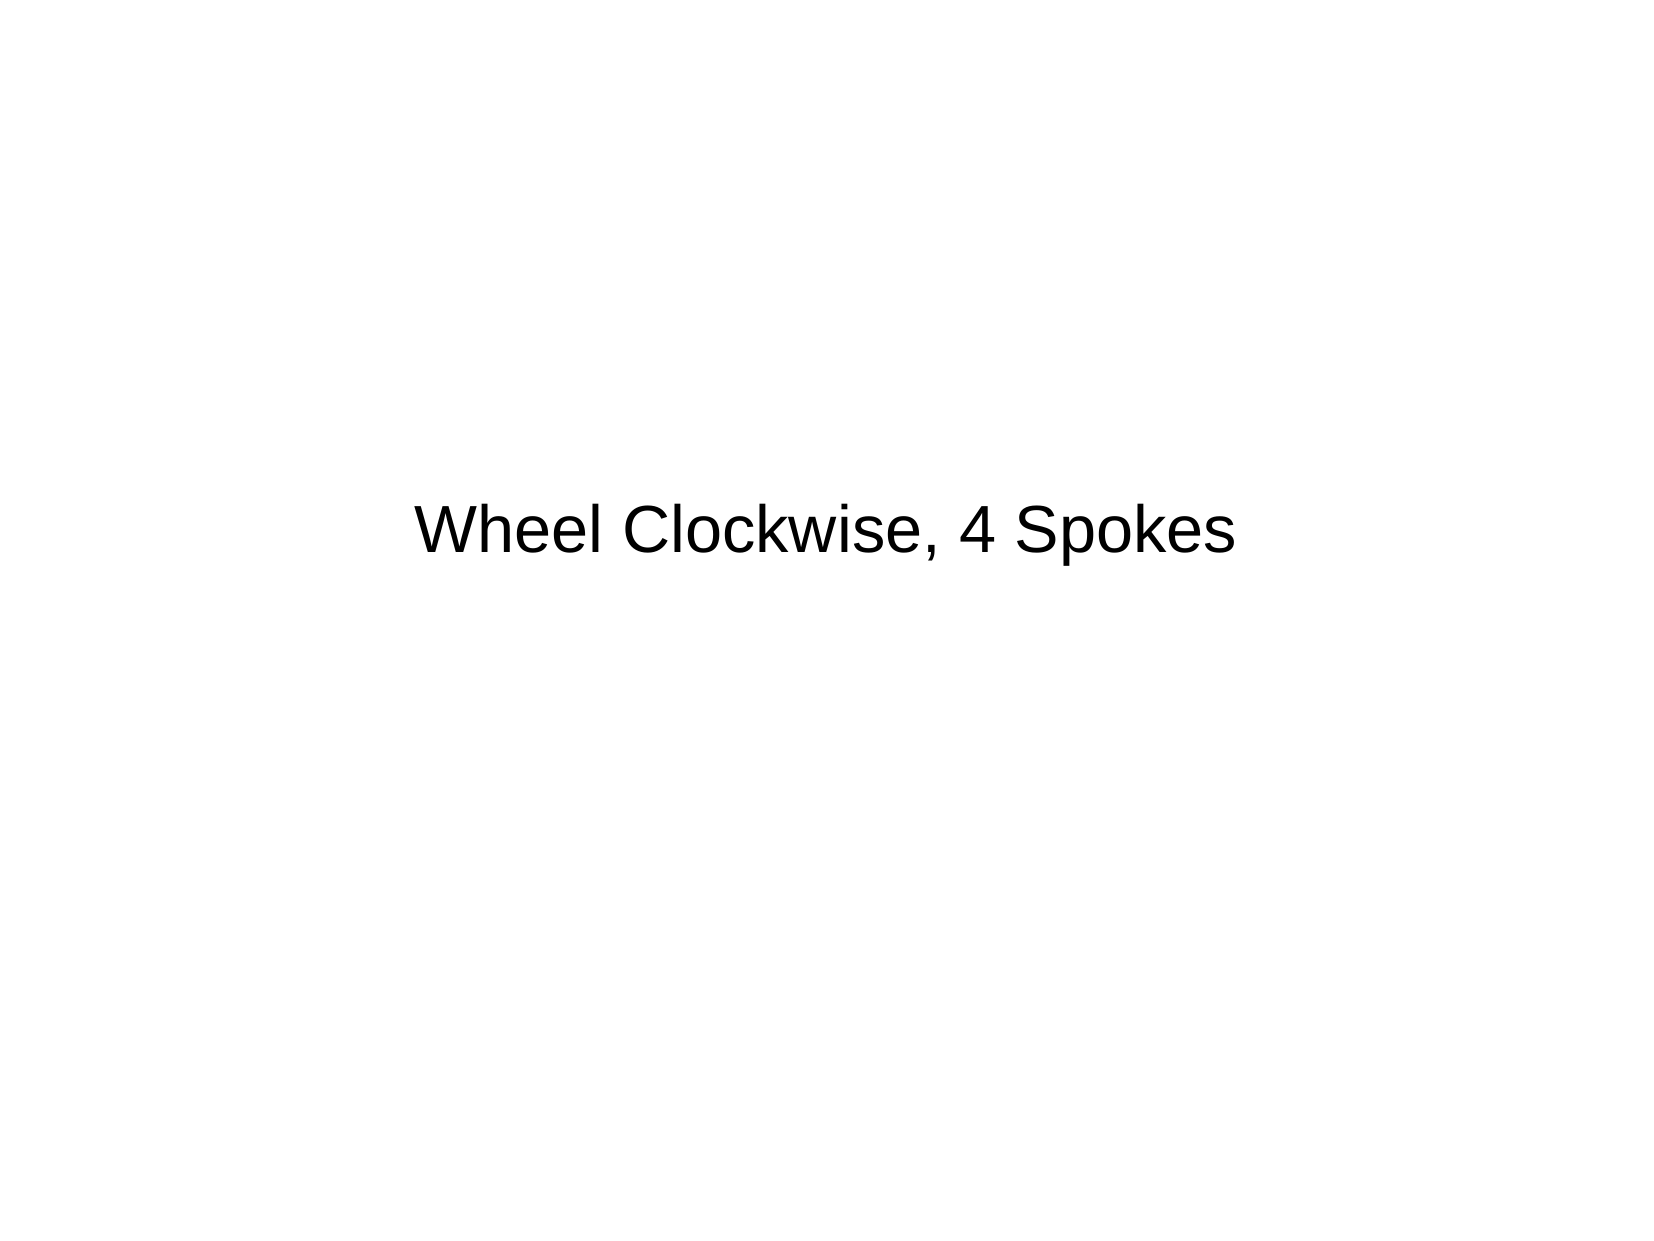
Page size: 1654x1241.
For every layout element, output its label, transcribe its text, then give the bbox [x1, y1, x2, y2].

subtitle Wheel Clockwise, 4 Spokes [82, 49, 1571, 1010]
